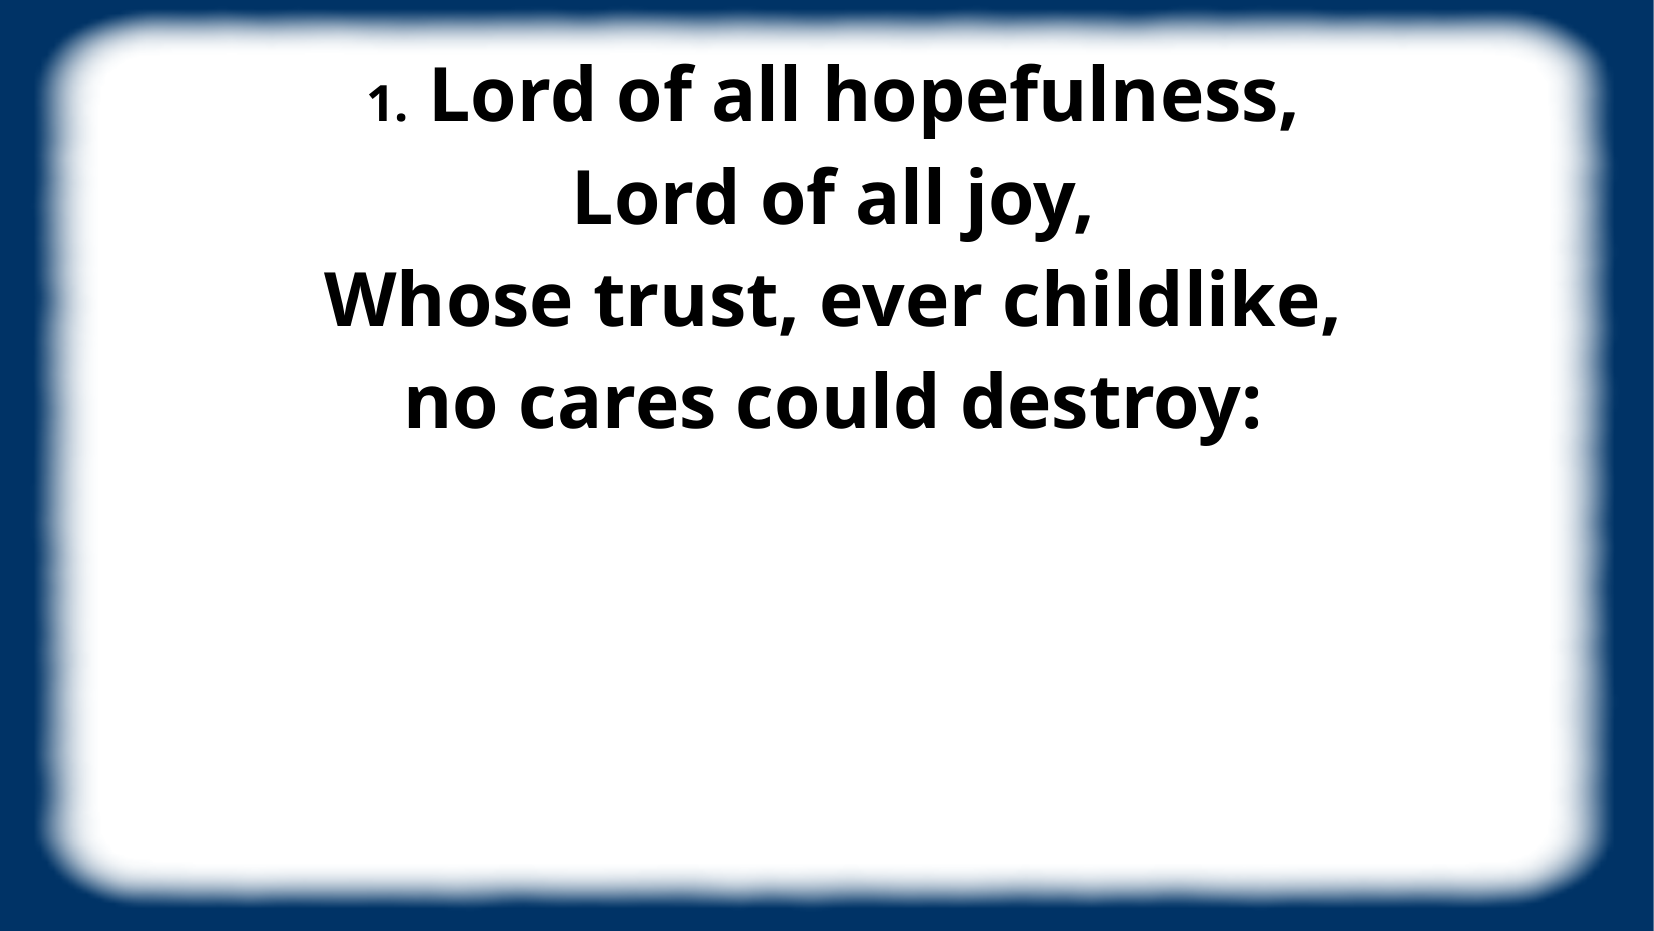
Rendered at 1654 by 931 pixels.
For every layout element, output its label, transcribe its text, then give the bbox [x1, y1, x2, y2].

text_box 1. Lord of all hopefulness, Lord of all joy, Whose trust, ever childlike, no cares could destroy: [76, 34, 1592, 451]
picture [0, 0, 1654, 931]
